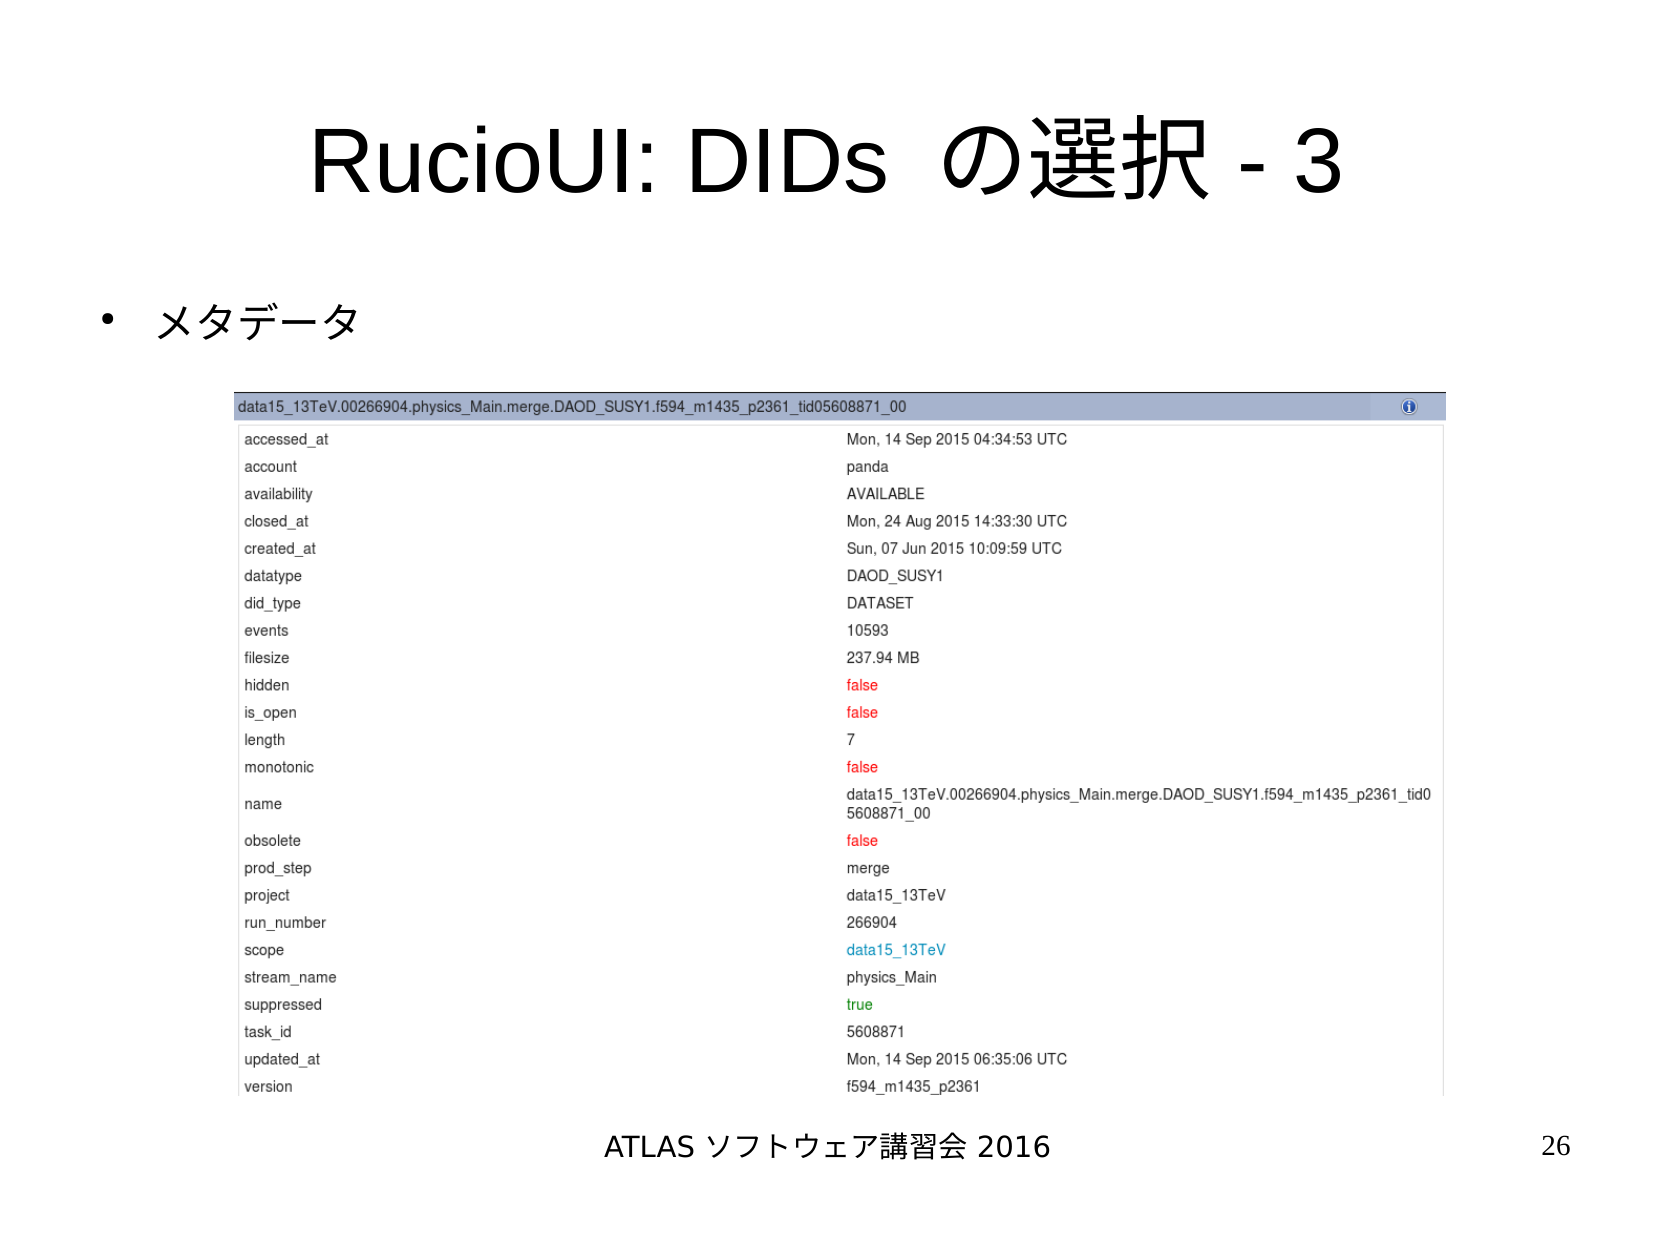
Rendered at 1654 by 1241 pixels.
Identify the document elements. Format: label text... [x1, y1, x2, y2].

list メタデータ [82, 290, 1571, 1010]
picture [234, 391, 1446, 1096]
title RucioUI: DIDs の選択- 3 [82, 49, 1571, 257]
